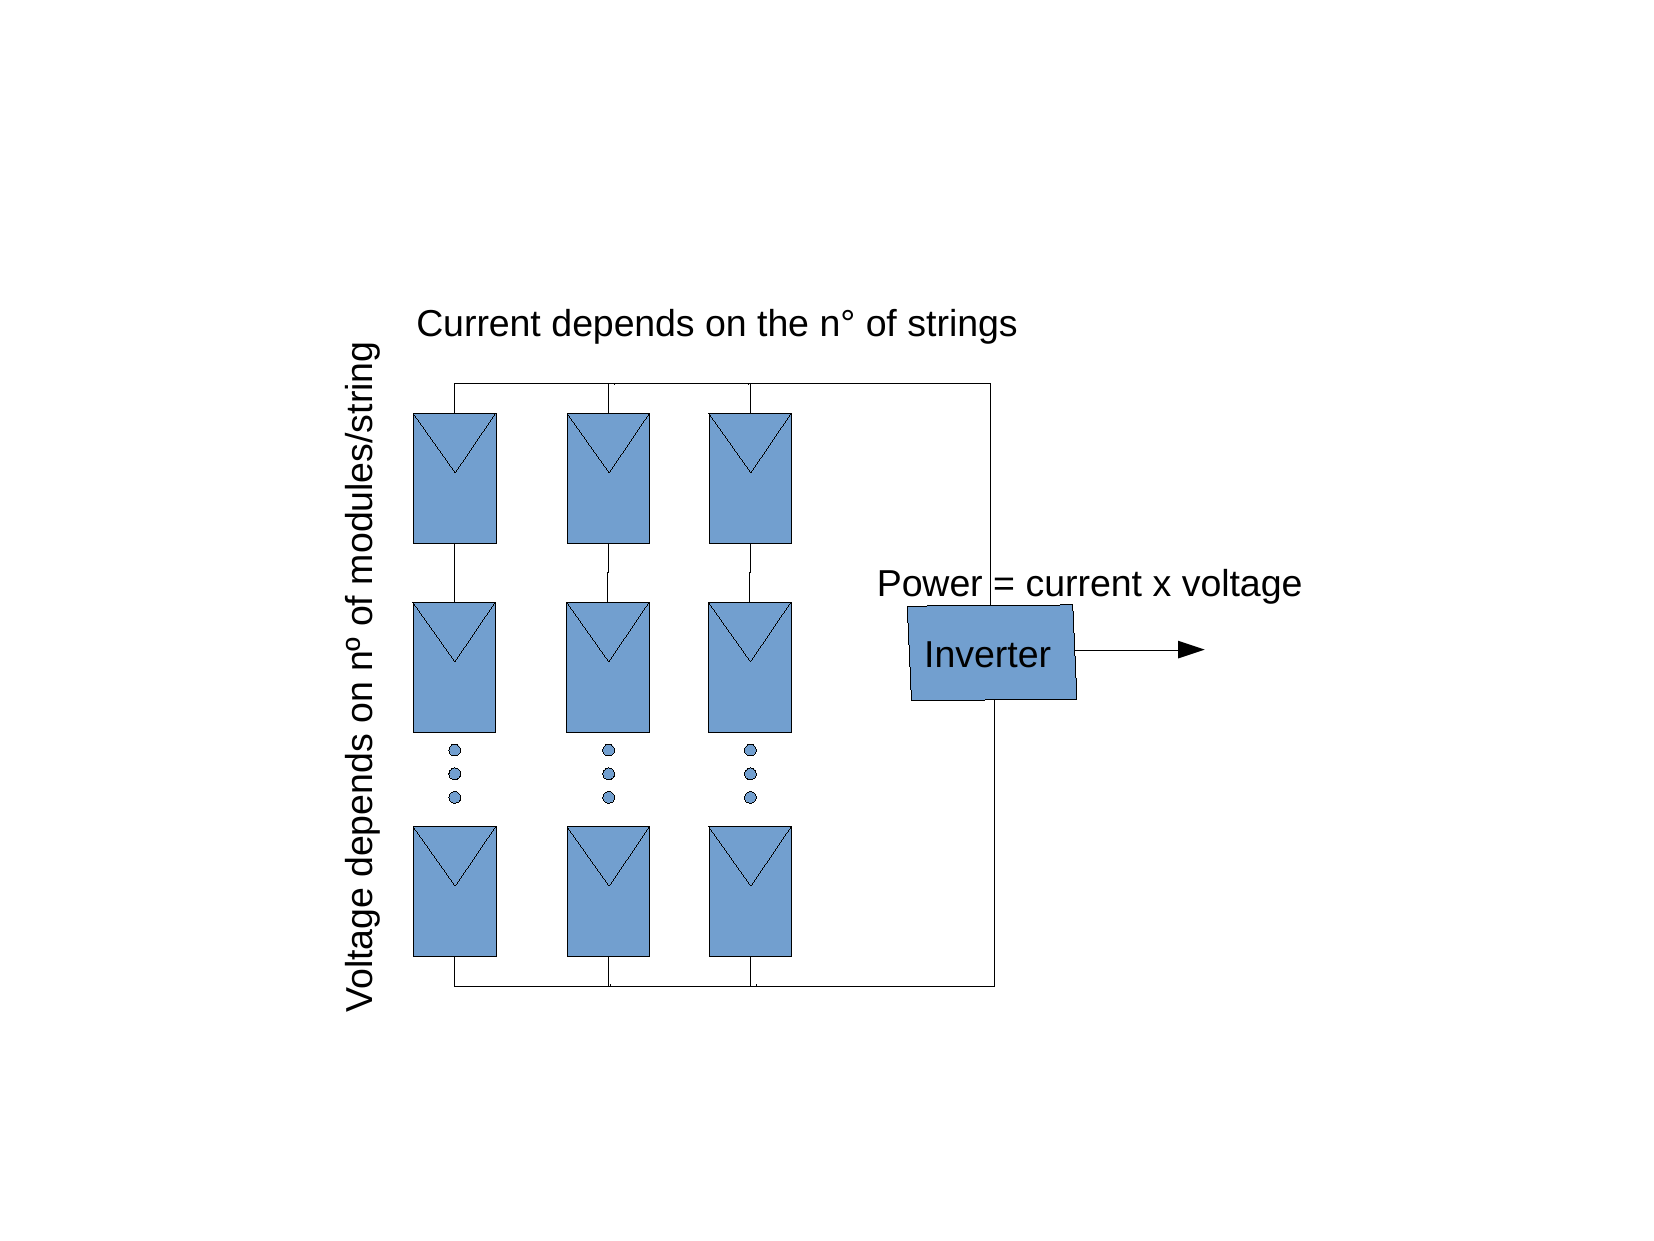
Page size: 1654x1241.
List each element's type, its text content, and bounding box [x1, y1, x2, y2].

text_box [744, 767, 757, 780]
text_box [708, 413, 792, 544]
text_box [448, 791, 461, 804]
text_box [430, 602, 496, 733]
text_box [708, 602, 792, 733]
text_box [744, 744, 757, 756]
text_box [448, 744, 461, 756]
text_box Voltage depends on nº of modules/string [330, 188, 430, 1028]
text_box [566, 602, 650, 733]
text_box [602, 767, 615, 780]
text_box [911, 697, 1077, 701]
text_box [602, 744, 615, 756]
text_box [430, 413, 497, 544]
text_box [744, 791, 757, 804]
text_box [567, 826, 650, 957]
text_box [448, 767, 461, 780]
text_box [567, 413, 650, 544]
text_box [708, 826, 792, 957]
text_box [602, 791, 615, 804]
text_box Current depends on the n° of strings [430, 295, 1146, 374]
text_box [430, 826, 497, 957]
text_box Power = current x voltage [862, 555, 1323, 696]
